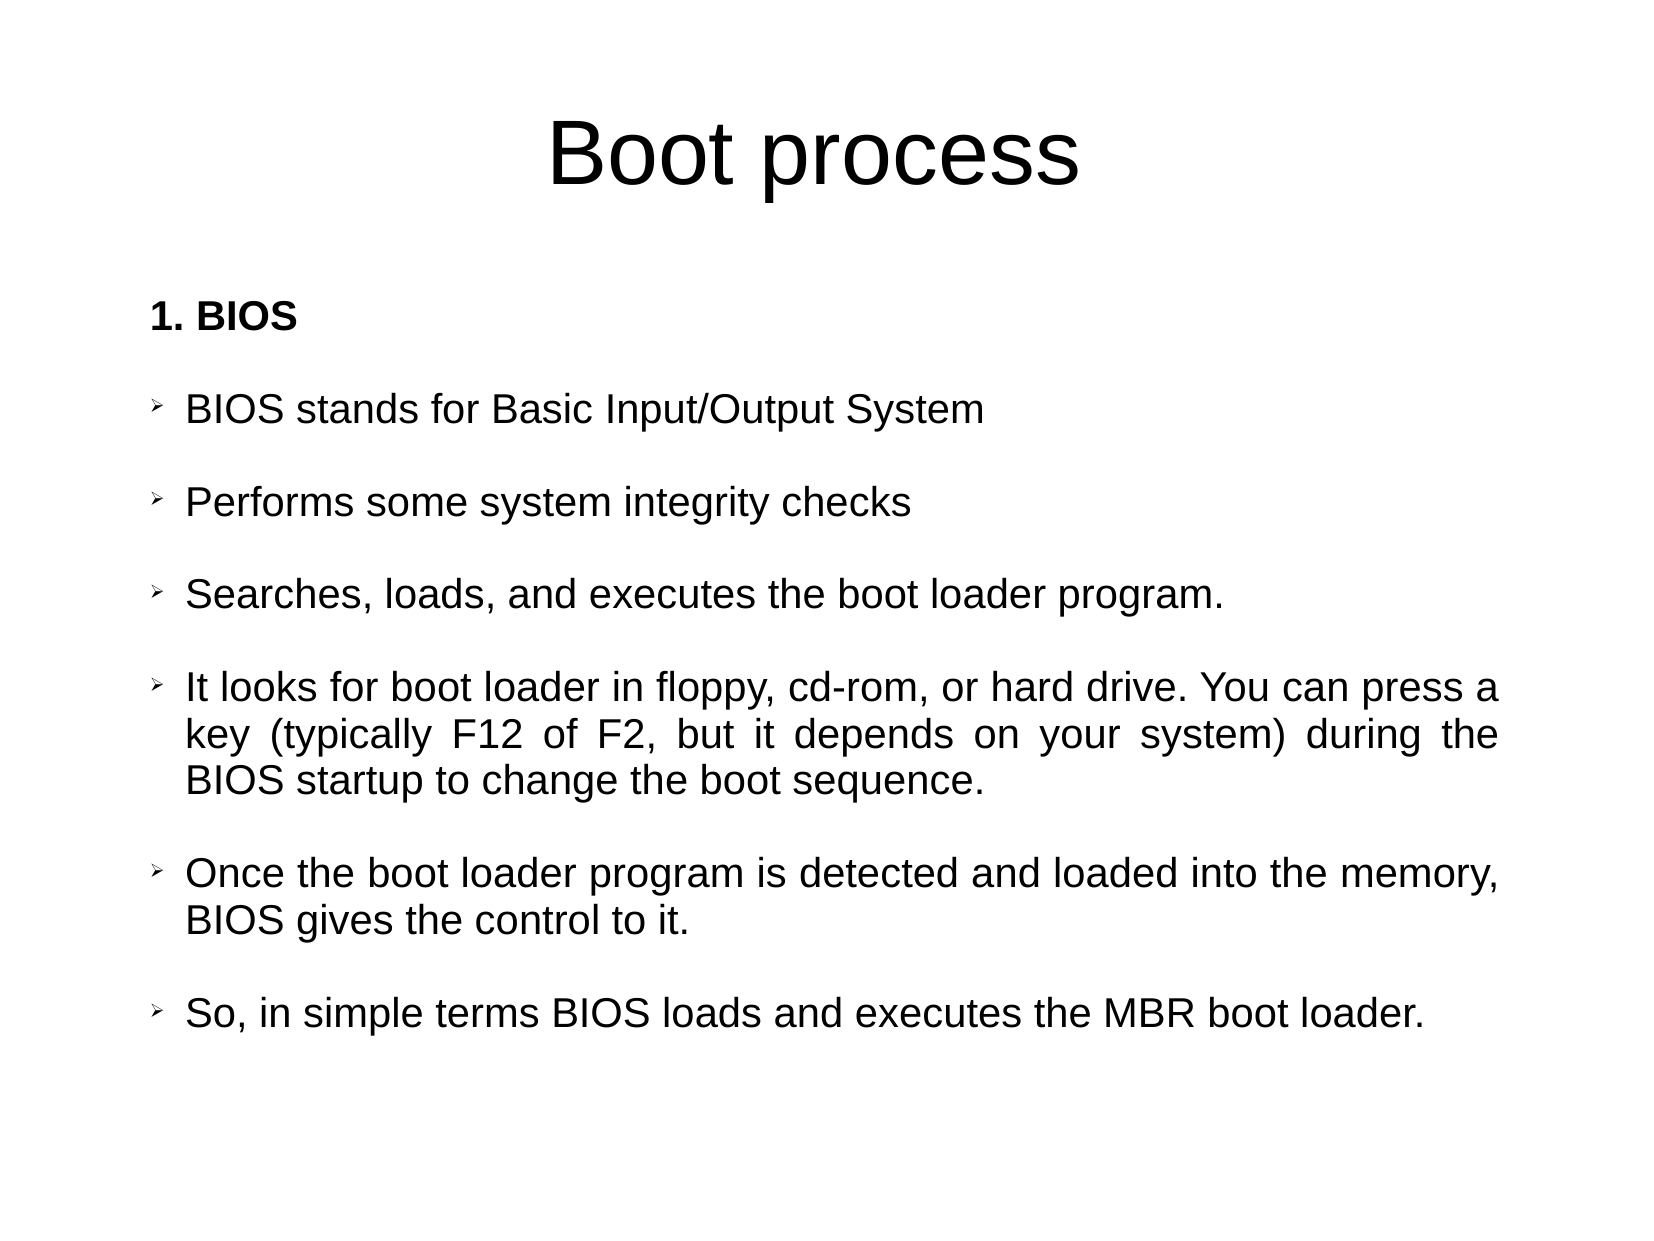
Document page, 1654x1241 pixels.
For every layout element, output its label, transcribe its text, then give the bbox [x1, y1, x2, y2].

title Boot process [82, 49, 1571, 257]
text_box 1. BIOS BIOS stands for Basic Input/Output System Performs some system integrity checks Searches, loads, and executes the boot loader program. It looks for boot loader in floppy, cd-rom, or hard drive. You can press a key (typically F12 of F2, but it depends on your system) during the BIOS startup to change the boot sequence. Once the boot loader program is detected and loaded into the memory, BIOS gives the control to it. So, in simple terms BIOS loads and executes the MBR boot loader. [135, 285, 1516, 1090]
